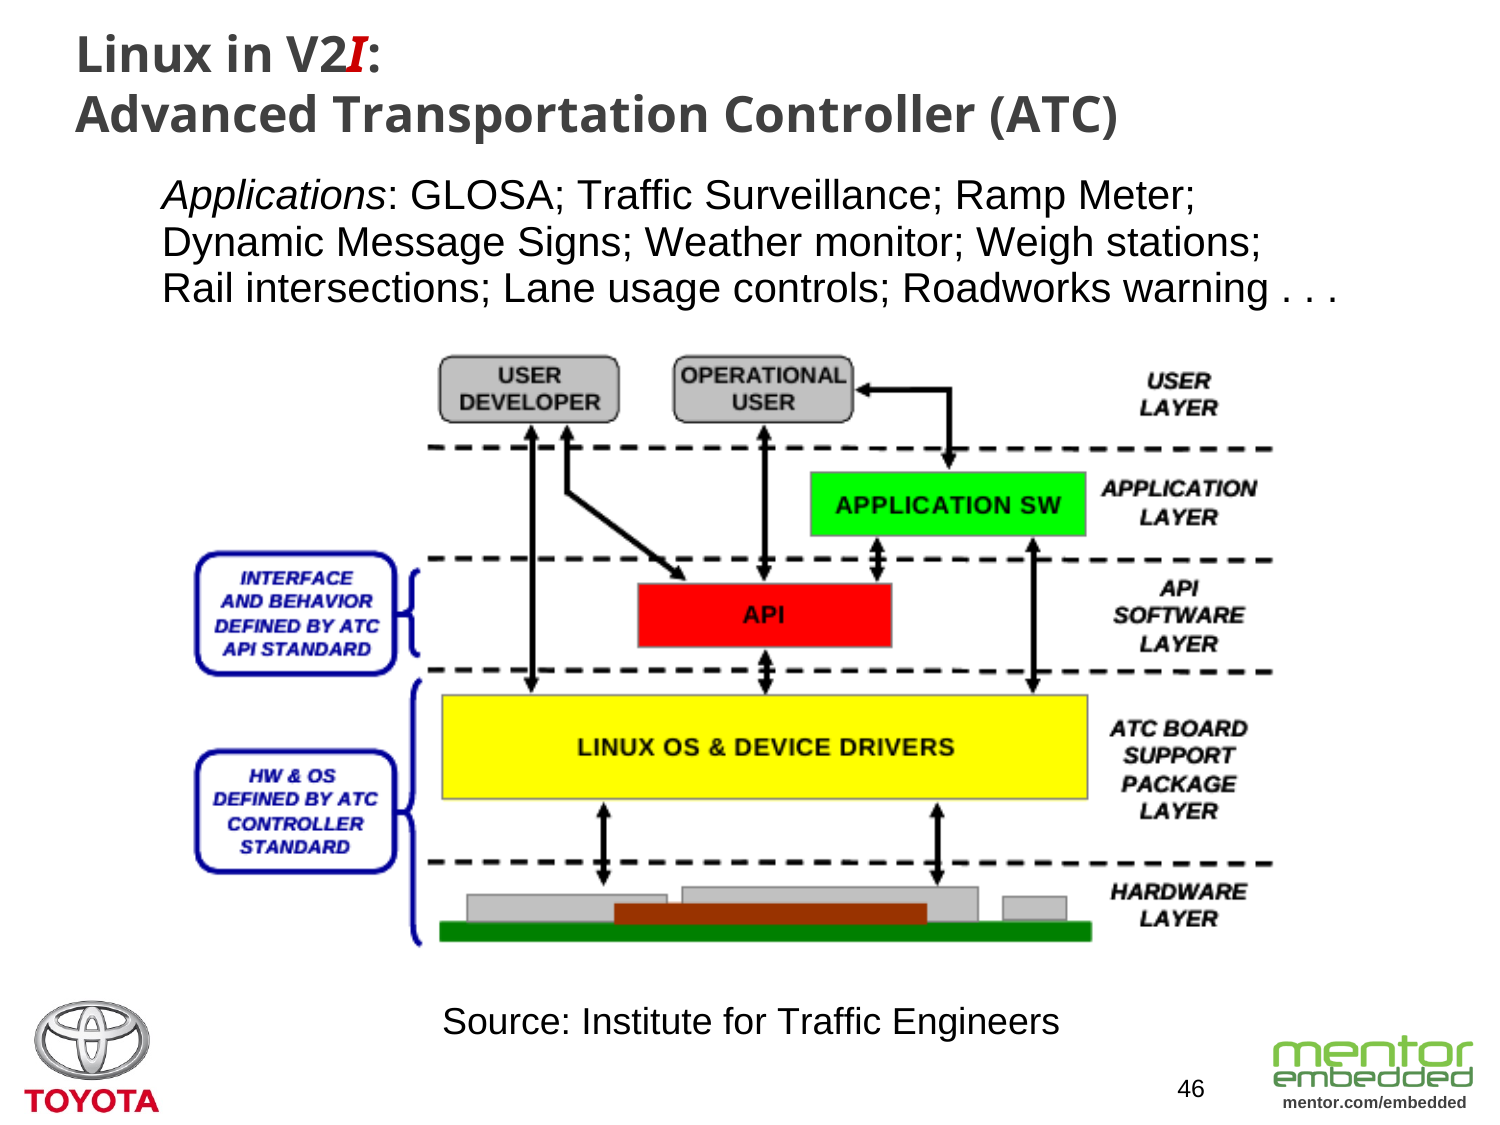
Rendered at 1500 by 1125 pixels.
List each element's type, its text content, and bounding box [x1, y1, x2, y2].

picture [1268, 1030, 1476, 1092]
text_box Applications: GLOSA; Traffic Surveillance; Ramp Meter; Dynamic Message Signs; Weather monitor; Weigh stations; Rail intersections; Lane usage controls; Roadworks warning . . . [147, 165, 1354, 320]
text_box Linux in V2I: Advanced Transportation Controller (ATC) [0, 14, 1500, 150]
picture [123, 299, 1377, 976]
text_box Source: Institute for Traffic Engineers [427, 993, 1073, 1051]
picture [24, 998, 163, 1114]
